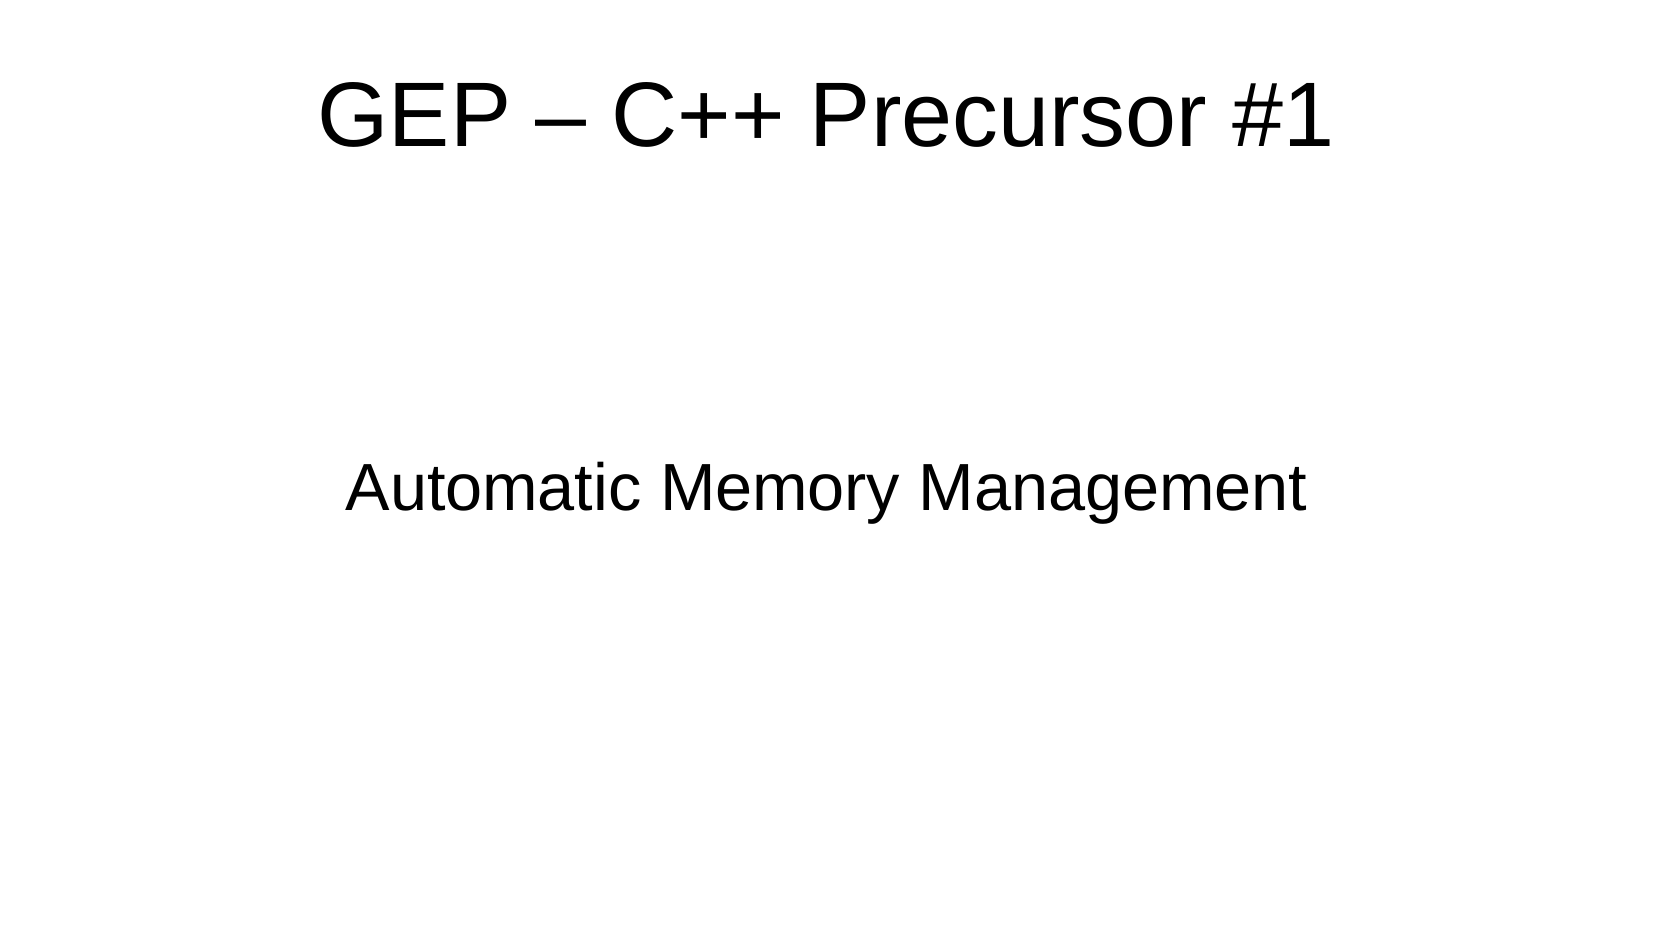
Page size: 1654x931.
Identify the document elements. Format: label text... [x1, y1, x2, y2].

subtitle Automatic Memory Management [82, 217, 1571, 758]
title GEP – C++ Precursor #1 [82, 37, 1571, 193]
